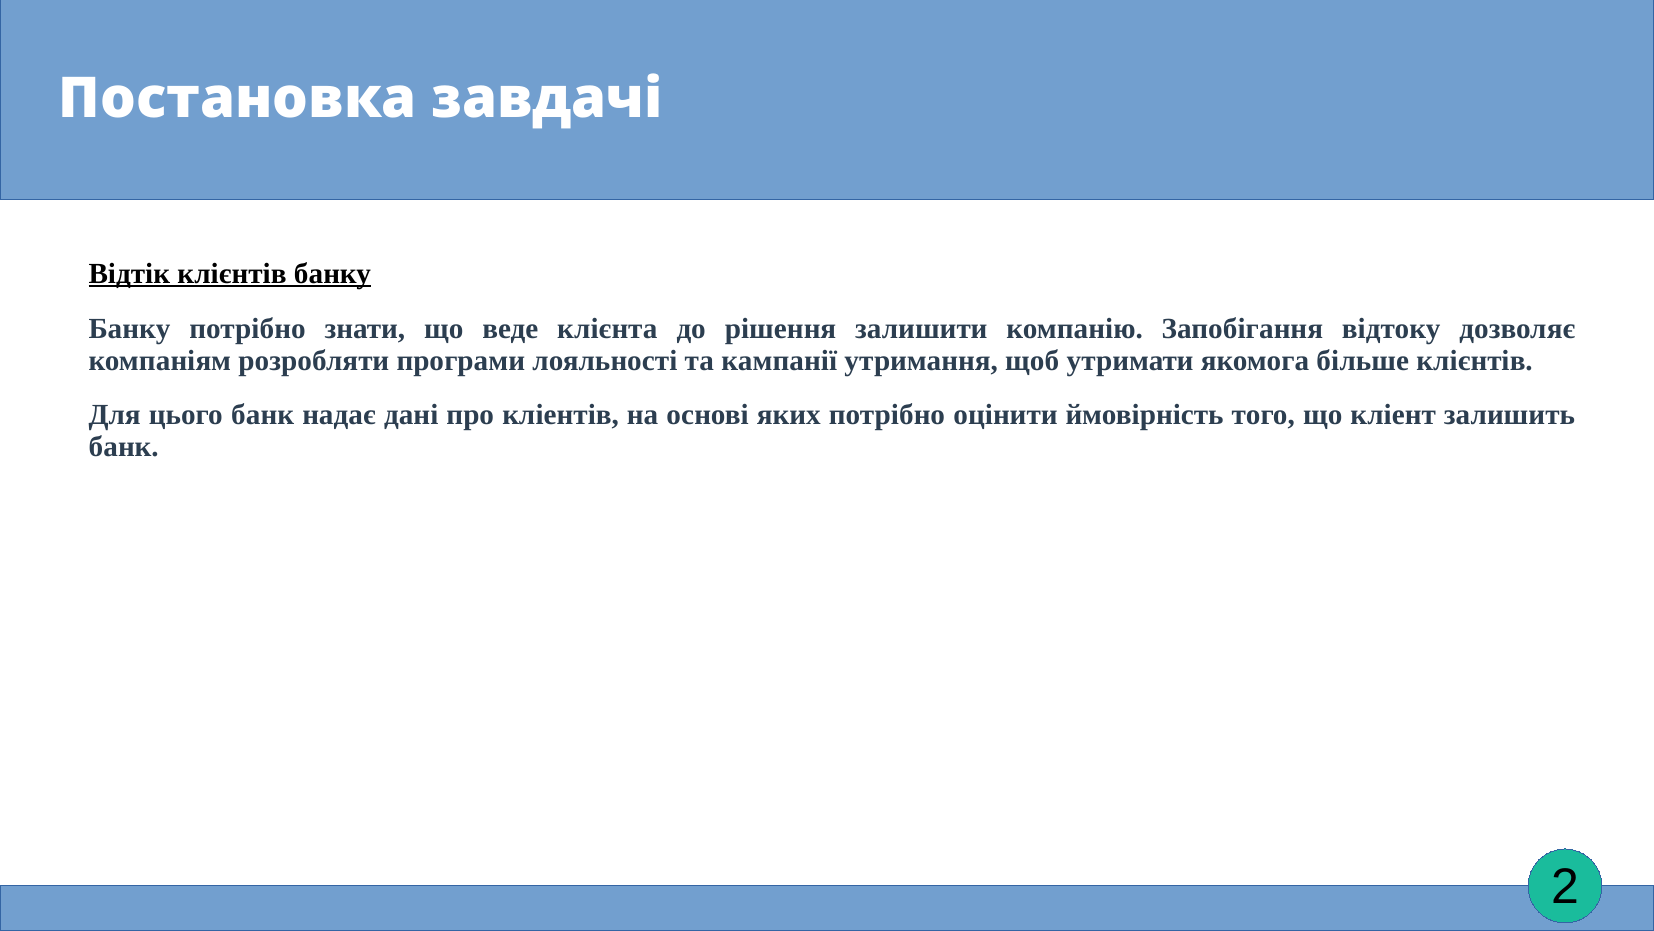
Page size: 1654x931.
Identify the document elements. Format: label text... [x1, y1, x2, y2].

list Відтік клієнтів банку Банку потрібно знати, що веде клієнта до рішення залишити компанію. Запобігання відтоку дозволяє компаніям розробляти програми лояльності та кампанії утримання, щоб утримати якомога більше клієнтів. Для цього банк надає дані про кліентів, на основі яких потрібно оцінити ймовірність того, що кліент залишить банк. [88, 257, 1577, 798]
title Постановка завдачі [59, 37, 1595, 155]
